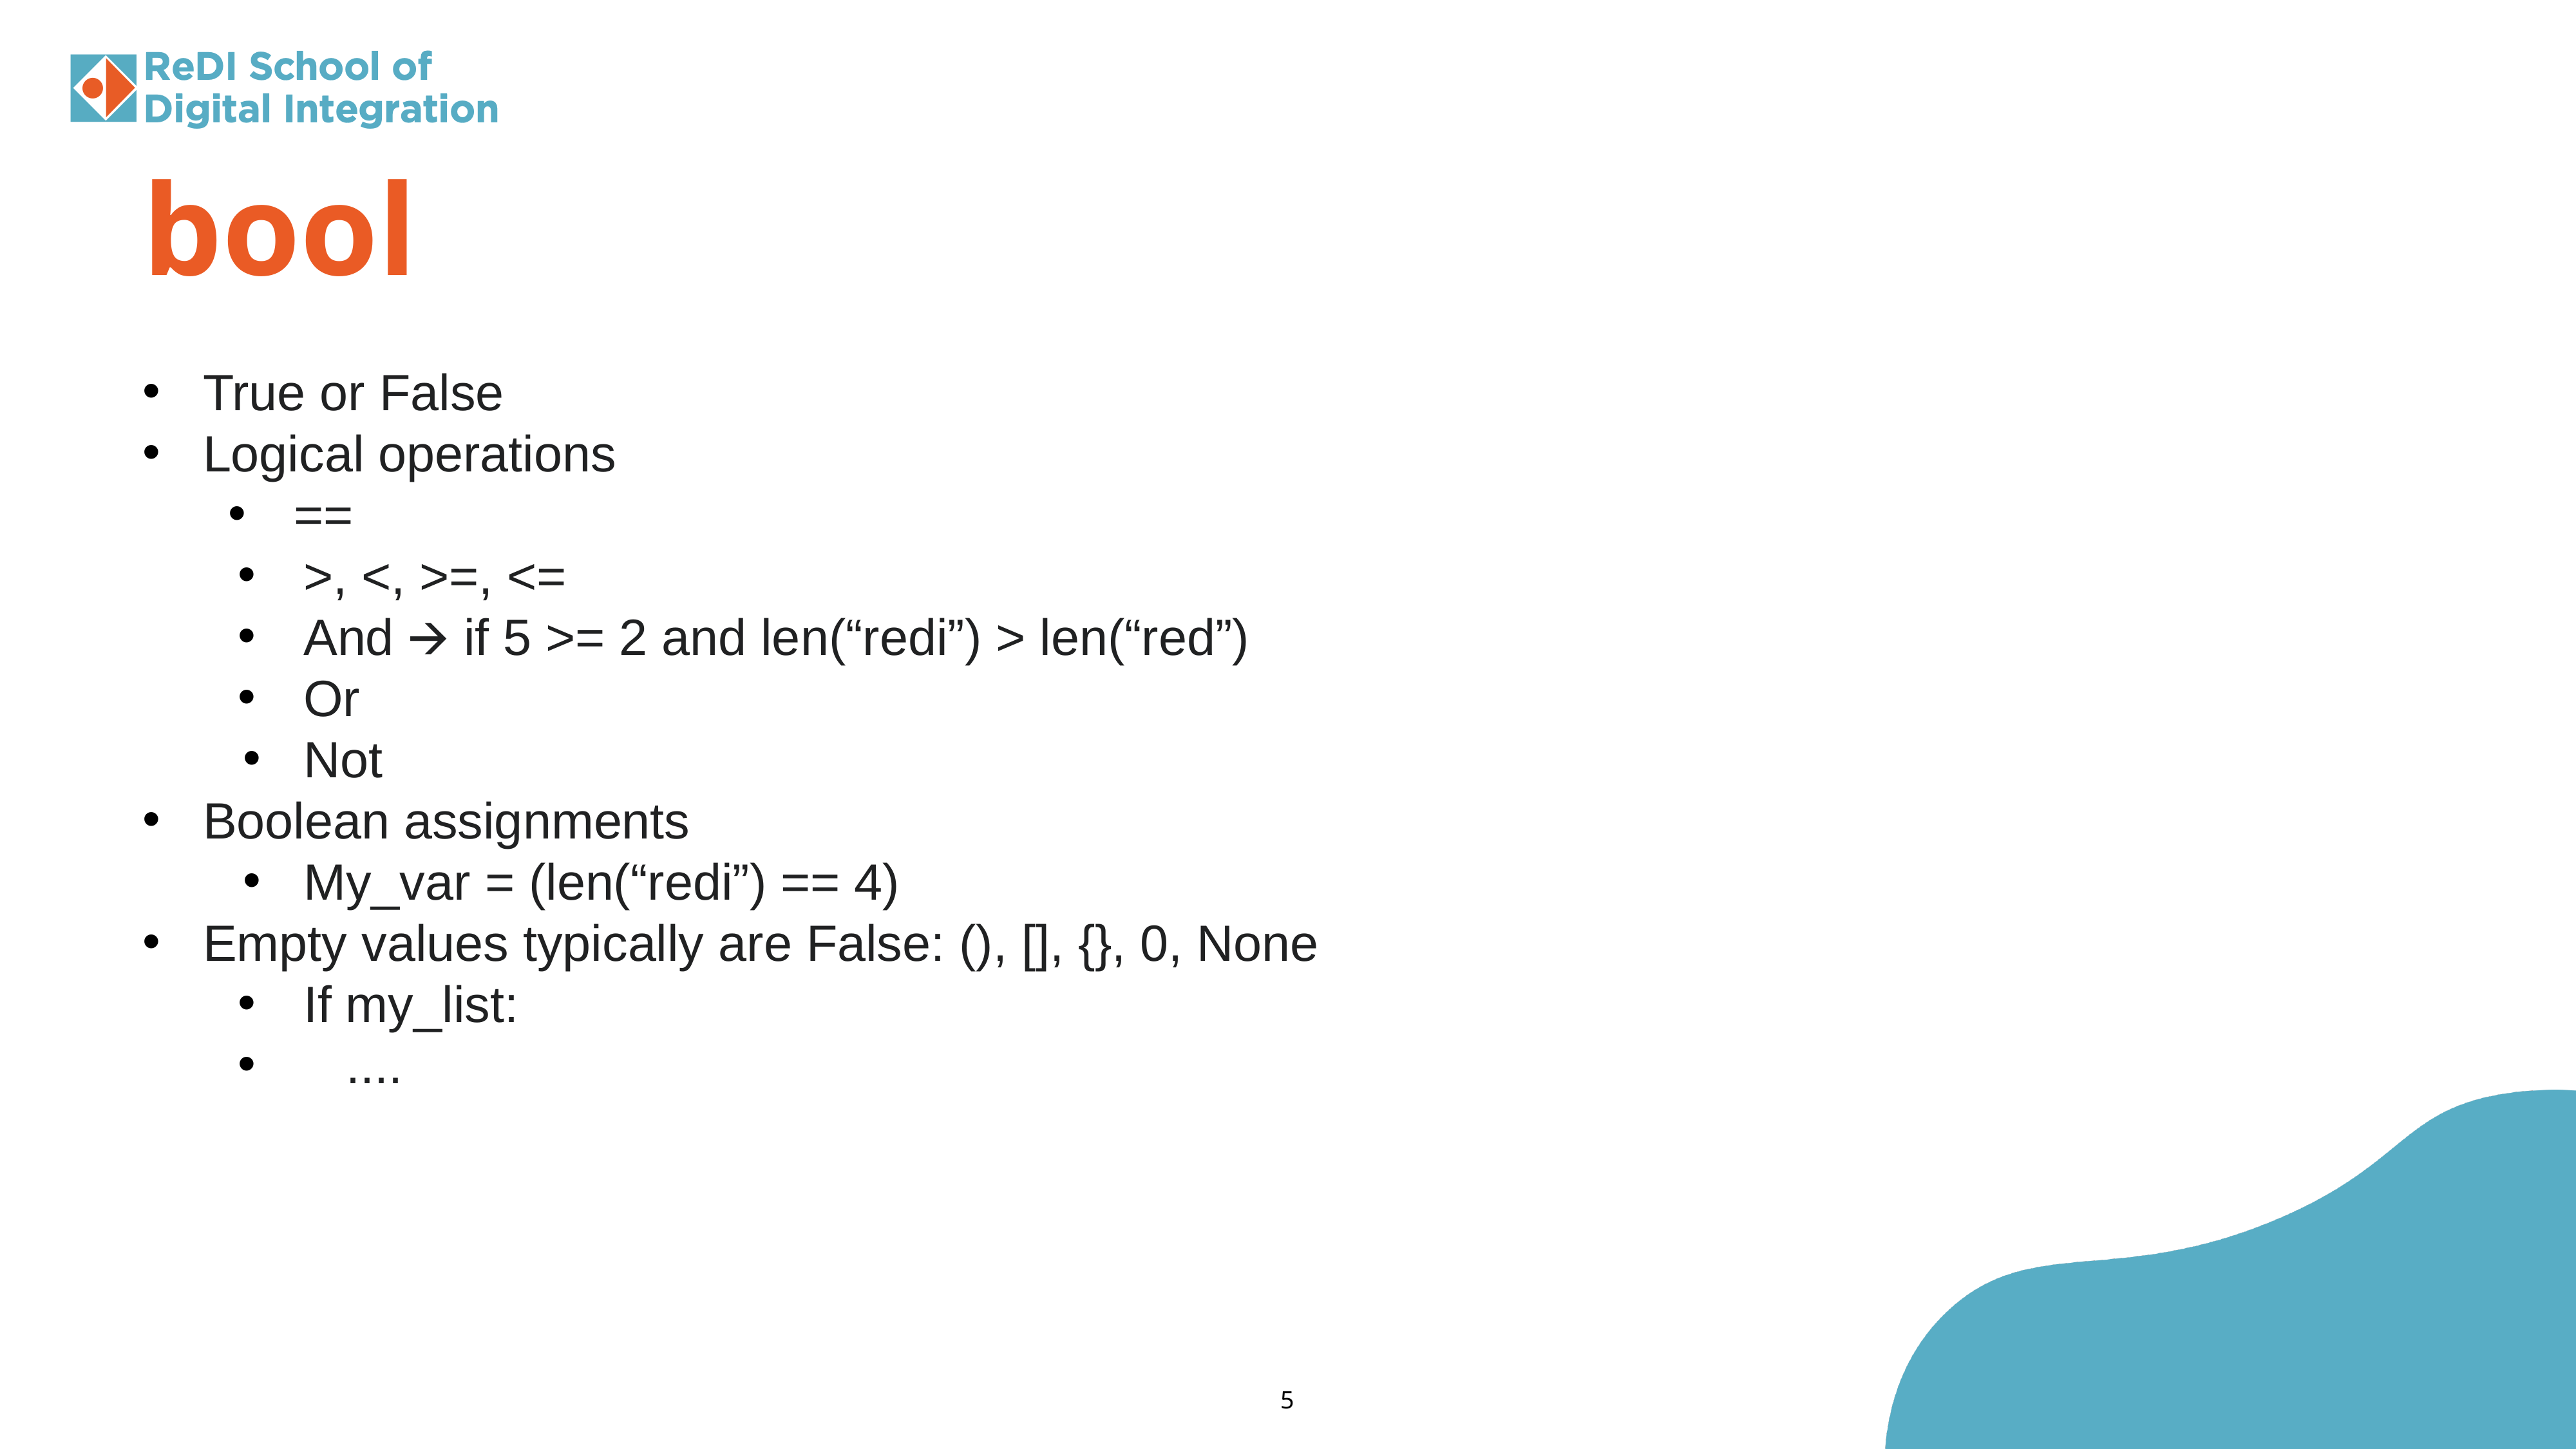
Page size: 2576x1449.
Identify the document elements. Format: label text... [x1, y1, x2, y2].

picture [66, 46, 499, 129]
picture [1884, 1090, 2576, 1449]
text_box bool [133, 169, 2231, 310]
text_box True or False Logical operations == >, <, >=, <= And 🡪 if 5 >= 2 and len(“redi”) > len(“red”) Or Not Boolean assignments My_var = (len(“redi”) == 4) Empty values typically are False: (), [], {}, 0, None If my_list: .... [133, 350, 2490, 1165]
slide_number <number> [1267, 1165, 1307, 1423]
